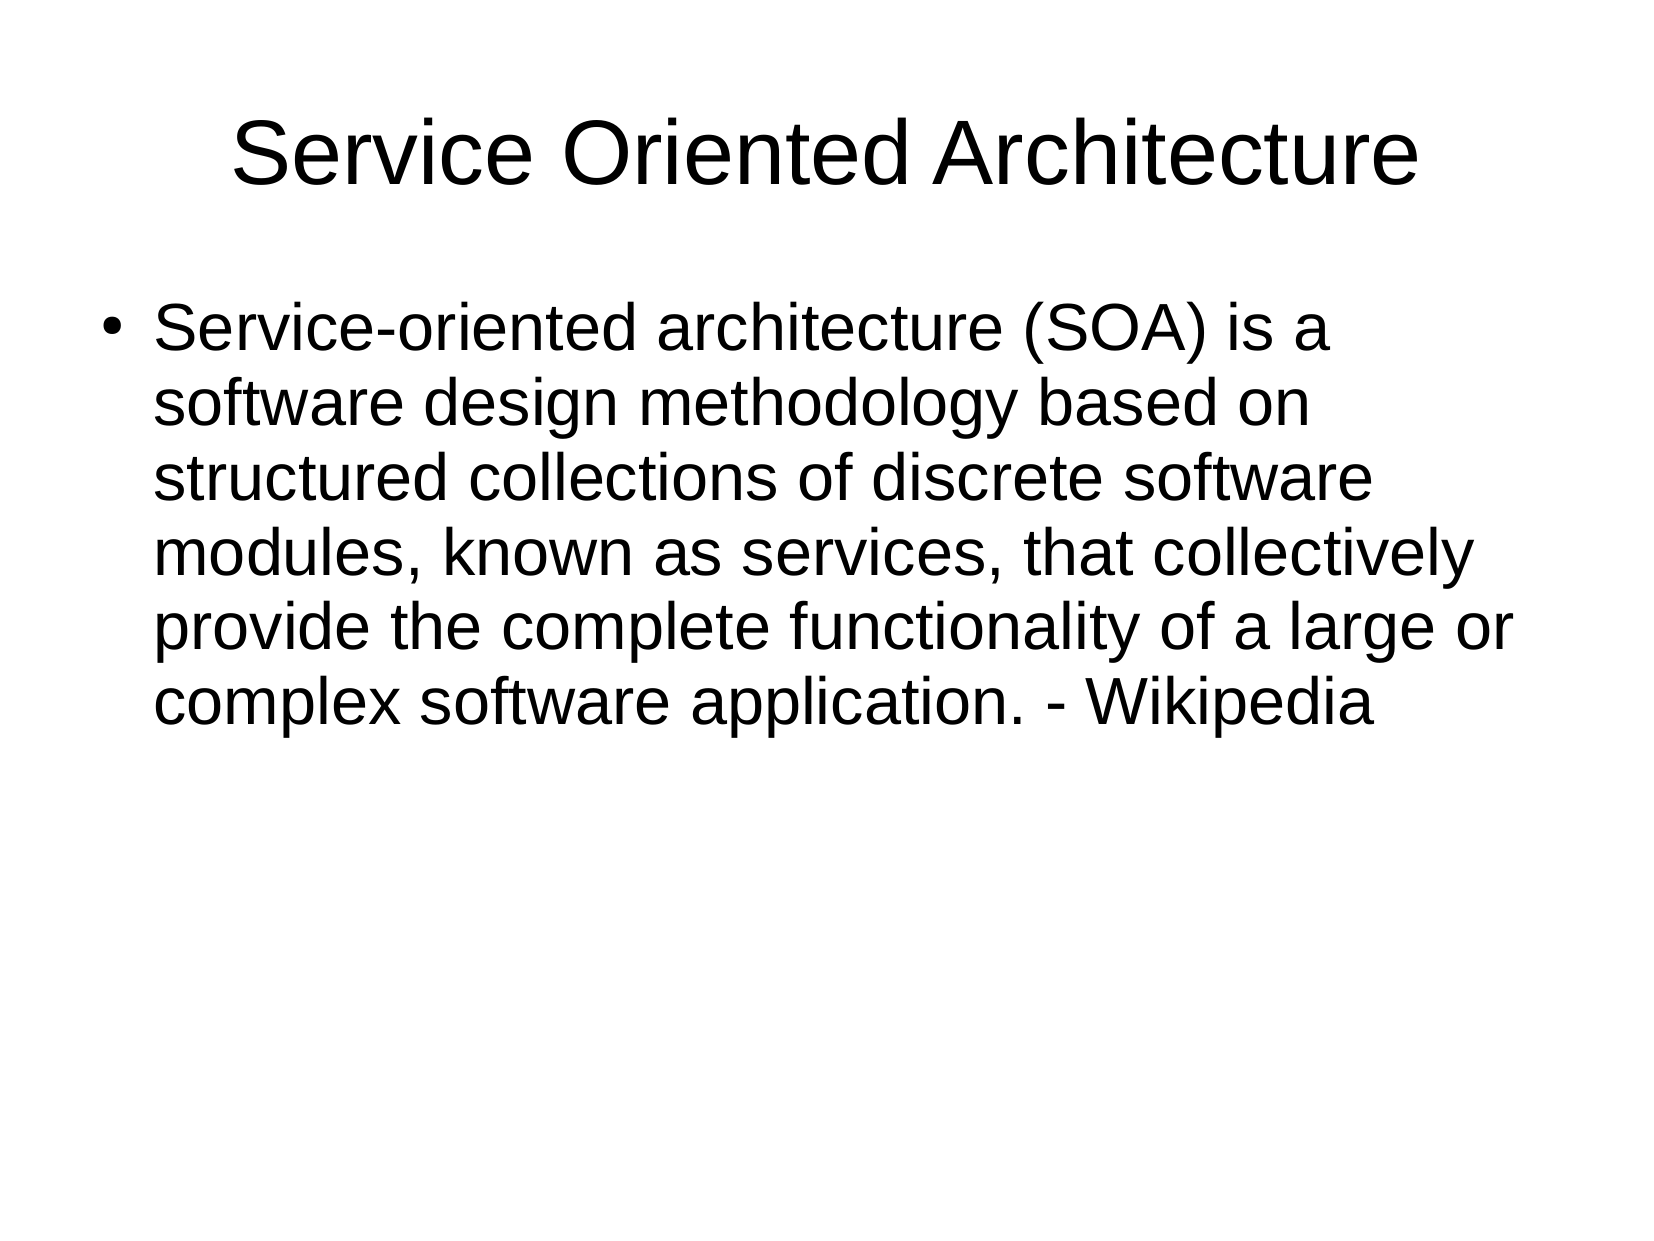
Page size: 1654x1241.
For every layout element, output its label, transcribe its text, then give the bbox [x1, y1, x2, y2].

list Service-oriented architecture (SOA) is a software design methodology based on structured collections of discrete software modules, known as services, that collectively provide the complete functionality of a large or complex software application. - Wikipedia [82, 290, 1538, 1010]
title Service Oriented Architecture [82, 49, 1571, 257]
